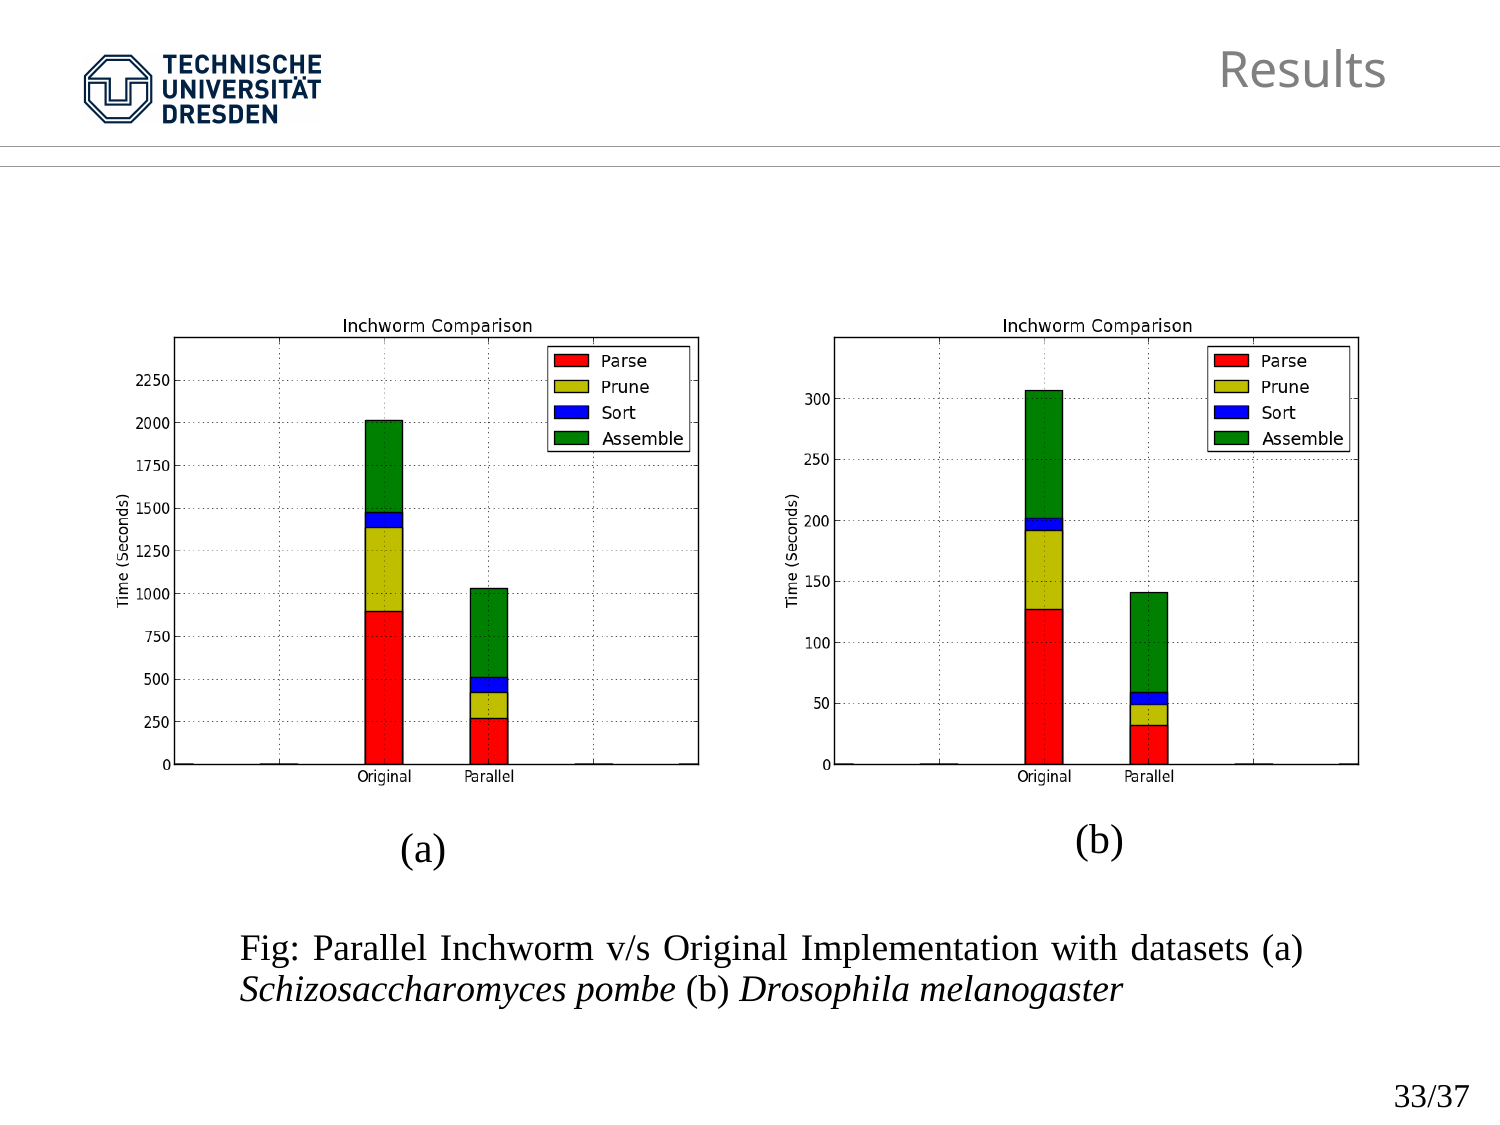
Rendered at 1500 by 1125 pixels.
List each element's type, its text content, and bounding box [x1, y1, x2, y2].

text_box (a) [375, 817, 496, 879]
picture [90, 284, 1426, 818]
text_box Fig: Parallel Inchworm v/s Original Implementation with datasets (a) Schizosaccharomyces pombe (b) Drosophila melanogaster [225, 919, 1321, 1125]
text_box (b) [1050, 808, 1171, 871]
picture [83, 54, 321, 124]
title Results [498, 0, 1388, 136]
